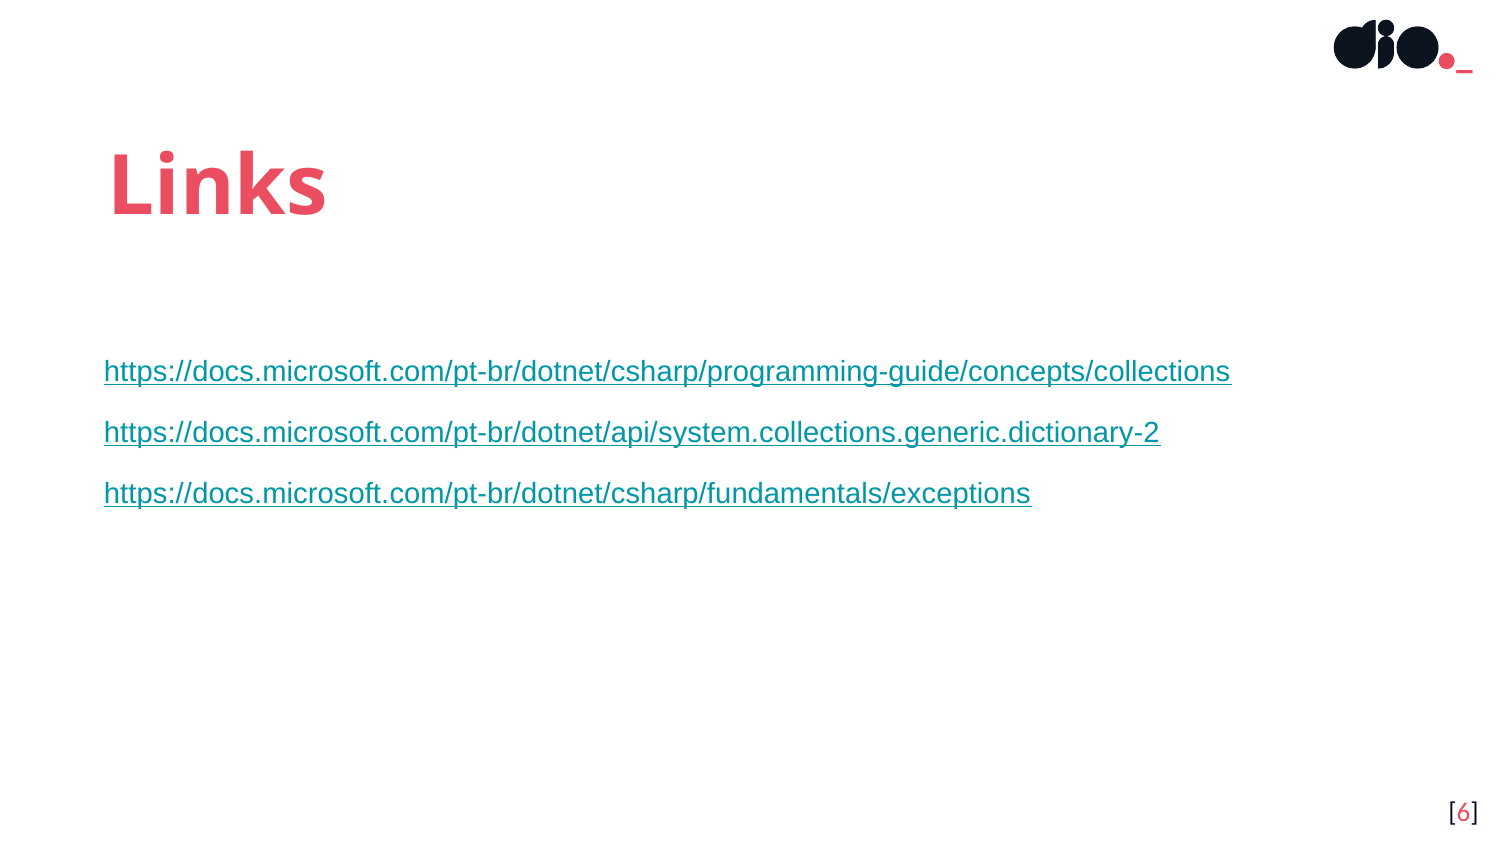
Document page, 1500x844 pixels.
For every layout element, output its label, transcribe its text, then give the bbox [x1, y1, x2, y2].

text_box https://docs.microsoft.com/pt-br/dotnet/csharp/programming-guide/concepts/collections https://docs.microsoft.com/pt-br/dotnet/api/system.collections.generic.dictionary-2 https://docs.microsoft.com/pt-br/dotnet/csharp/fundamentals/exceptions [89, 312, 1412, 667]
picture [1333, 19, 1473, 74]
text_box Links [92, 104, 1408, 243]
slide_number [<number>] [1403, 779, 1494, 844]
